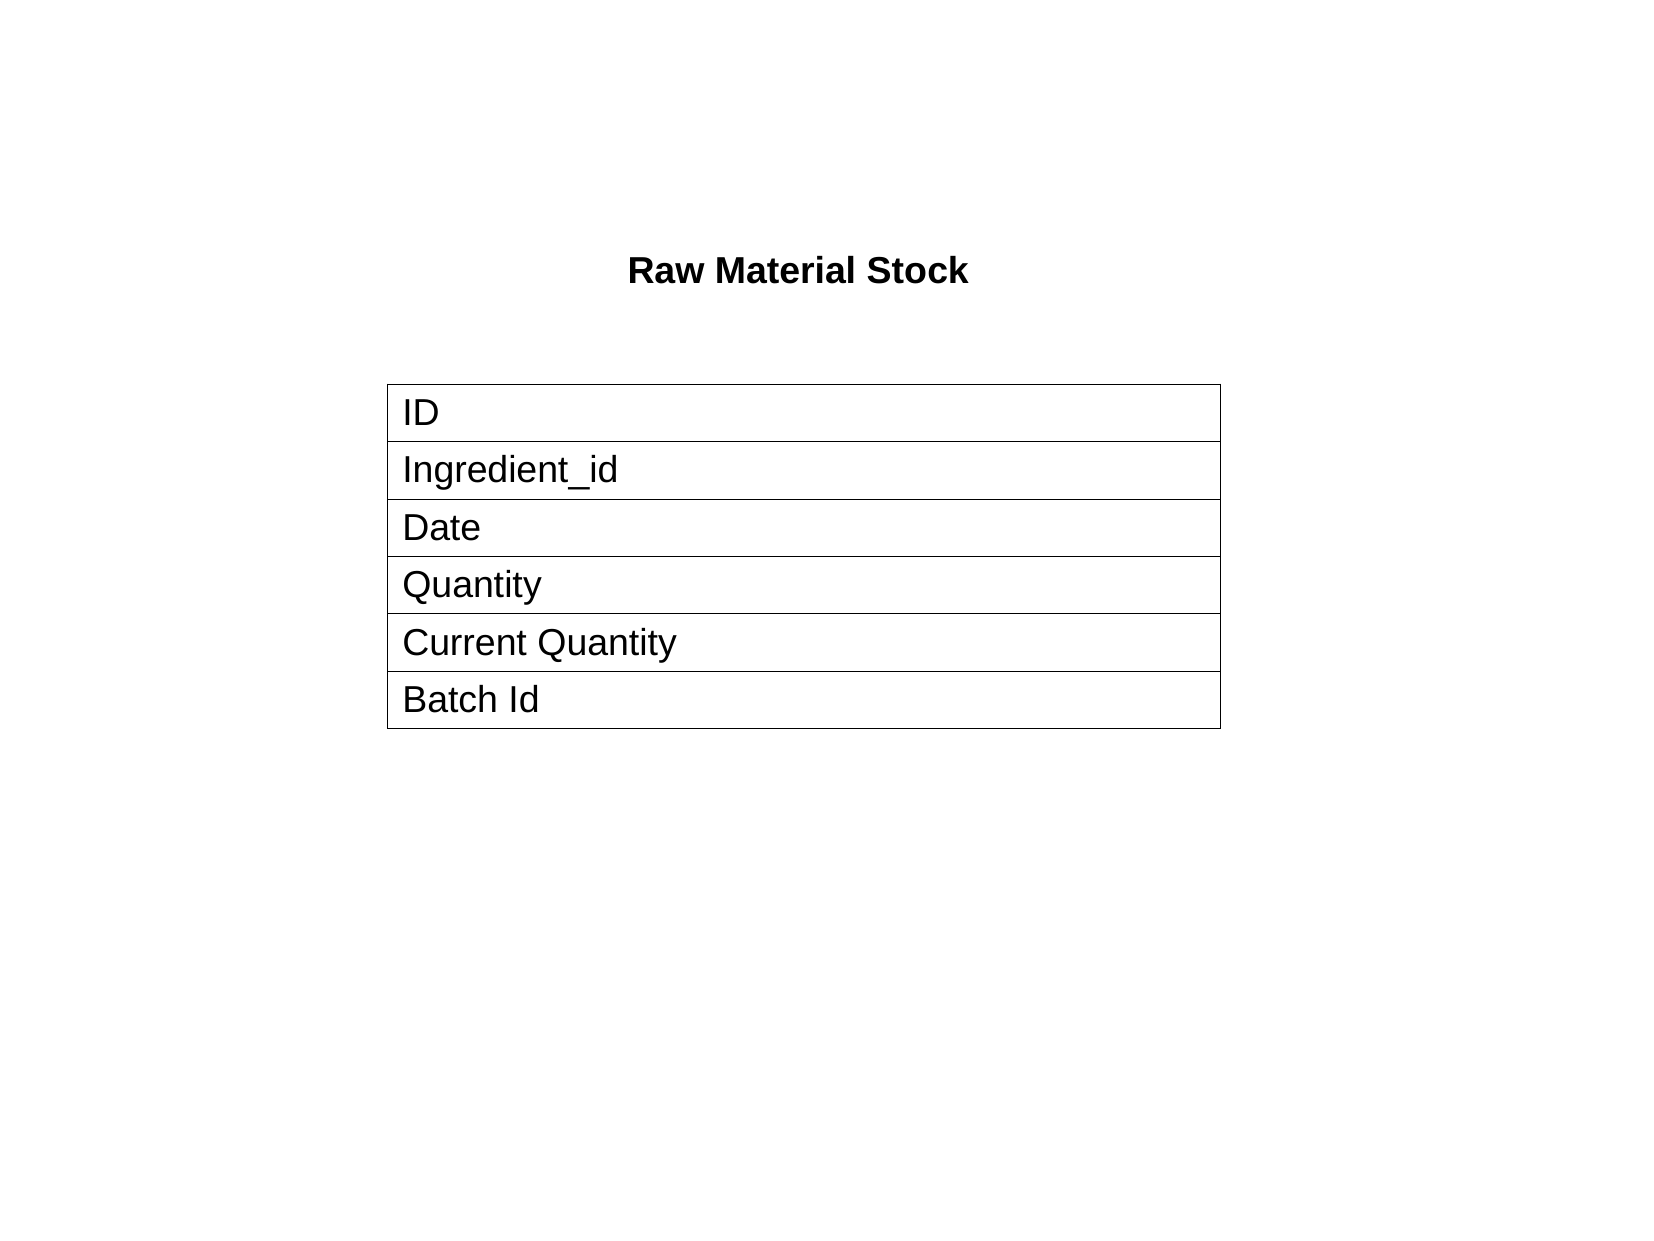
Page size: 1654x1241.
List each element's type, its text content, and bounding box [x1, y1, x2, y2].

table_cell Ingredient_id [388, 442, 1220, 499]
table_cell Batch Id [388, 672, 1220, 728]
table_header ID [388, 385, 1220, 441]
text_box Raw Material Stock [555, 241, 1042, 301]
table_cell Quantity [388, 557, 1220, 613]
table_cell Date [388, 500, 1220, 556]
table_cell Current Quantity [388, 614, 1220, 671]
